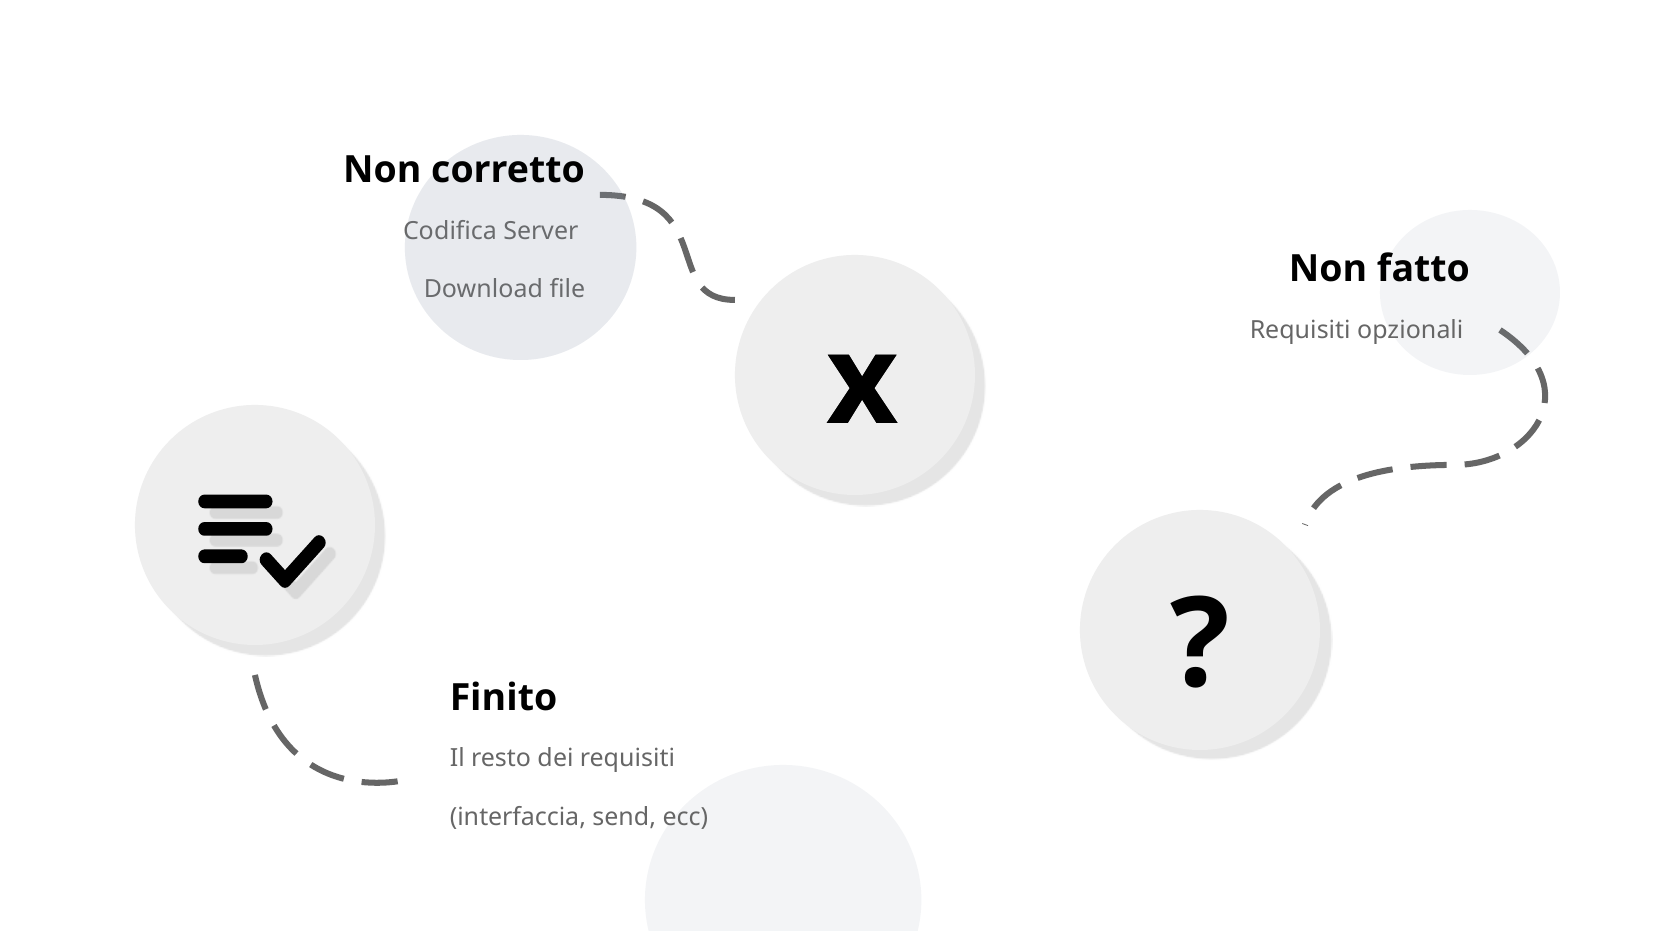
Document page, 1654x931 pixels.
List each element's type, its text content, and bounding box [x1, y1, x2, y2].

text_box Codifica Server Download file [29, 205, 600, 367]
text_box [404, 165, 637, 361]
text_box Finito [434, 662, 765, 729]
text_box Il resto dei requisiti (interfaccia, send, ecc) [434, 732, 990, 856]
text_box Non fatto [1154, 234, 1485, 301]
text_box ? [1125, 487, 1276, 788]
picture [182, 450, 338, 622]
text_box Requisiti opzionali [1034, 304, 1485, 456]
text_box x [787, 225, 938, 526]
text_box Non corretto [269, 134, 600, 201]
